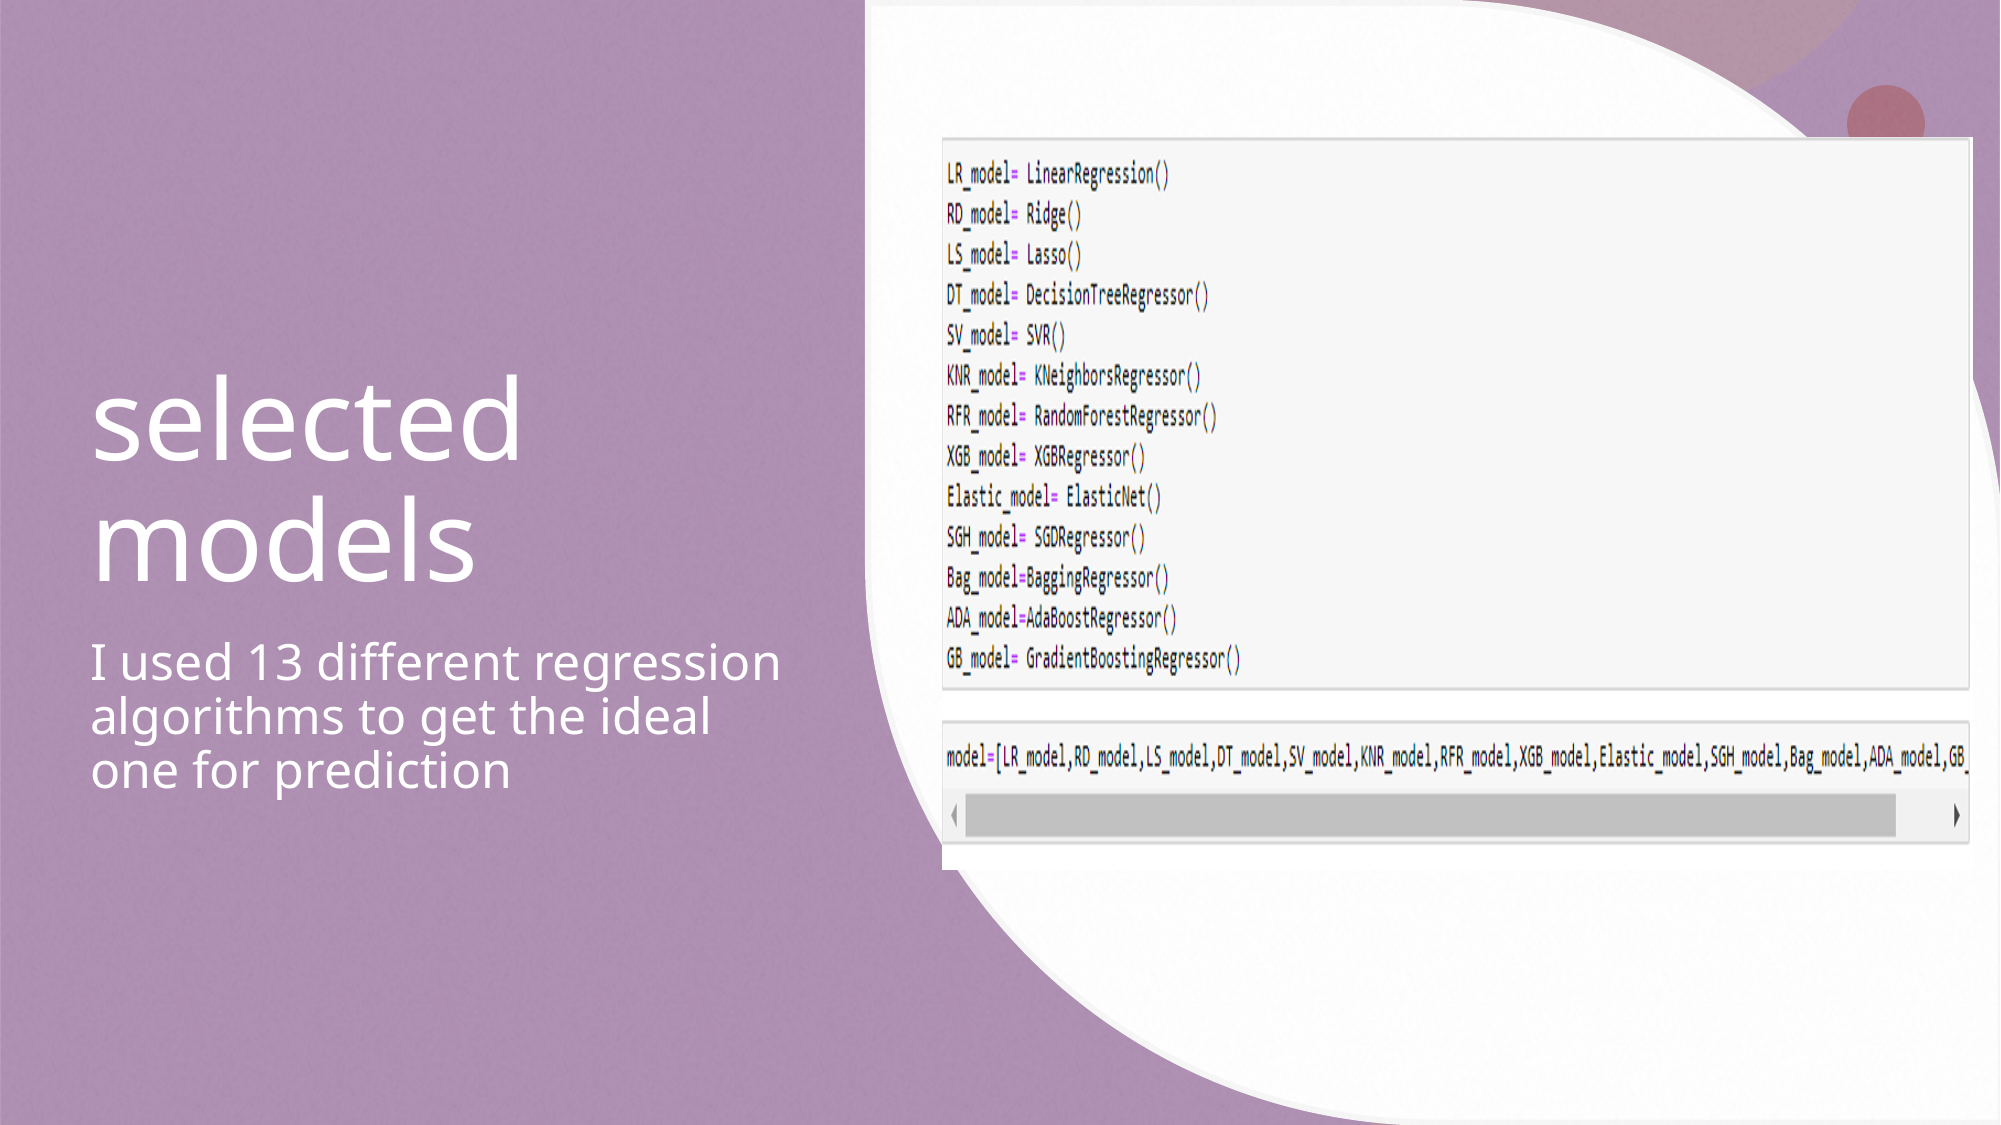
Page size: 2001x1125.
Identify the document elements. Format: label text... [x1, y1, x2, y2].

text_box [0, 0, 2000, 1125]
list I used 13 different regression algorithms to get the ideal one for prediction [75, 630, 824, 1010]
picture [942, 137, 1973, 870]
title selected models [75, 111, 824, 614]
